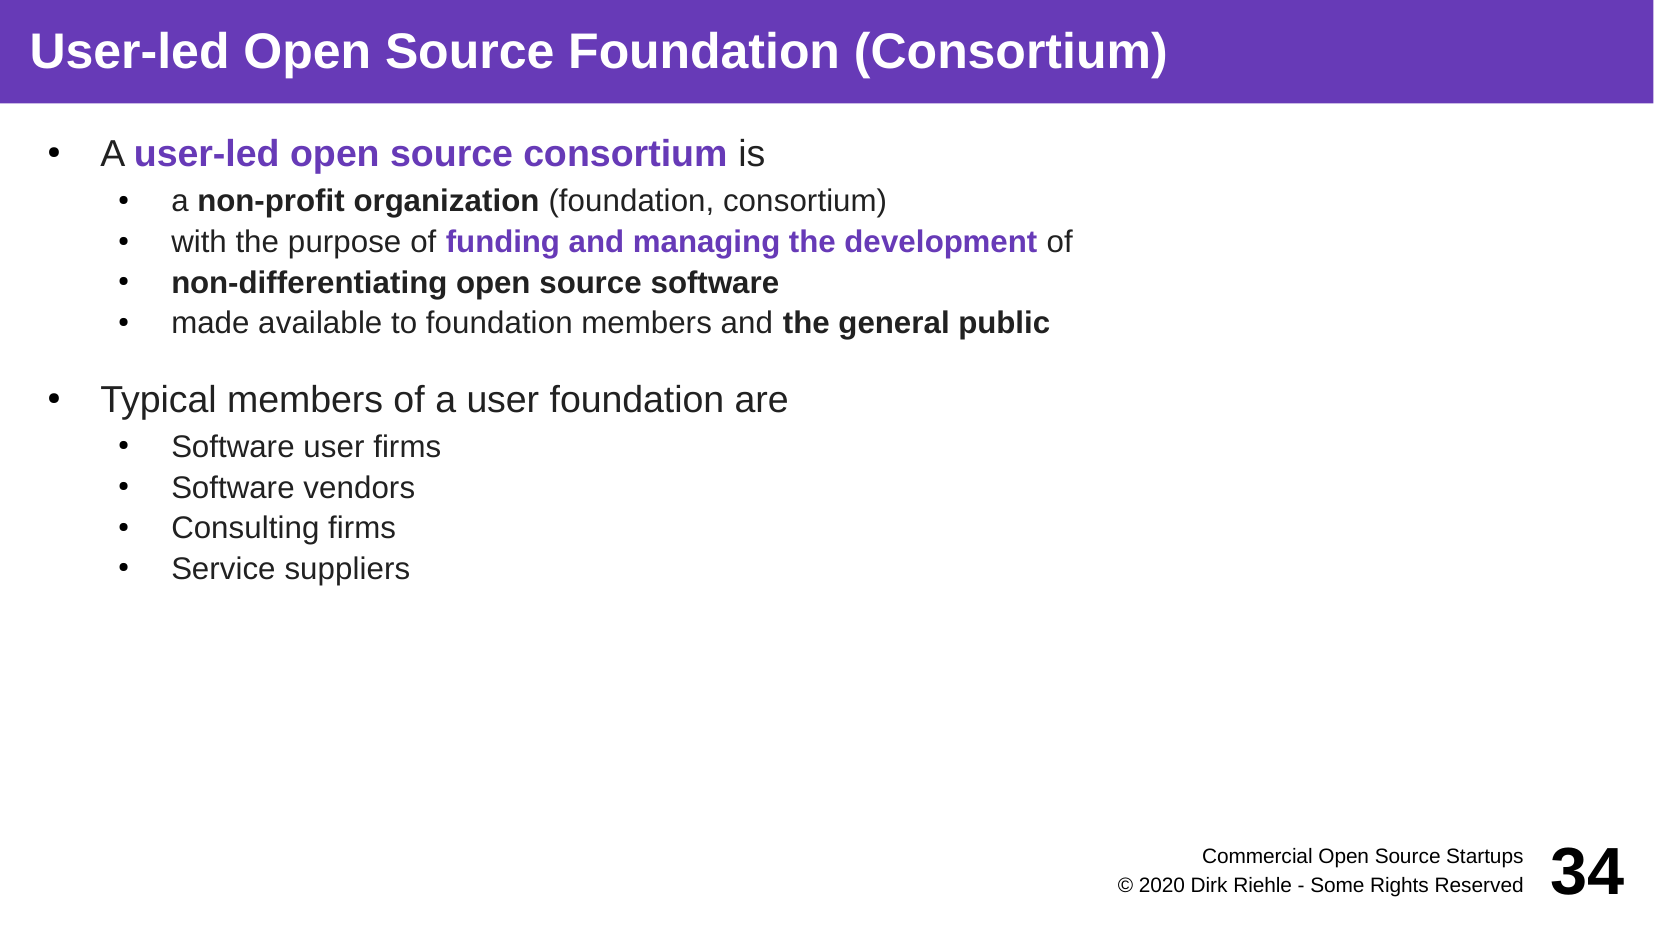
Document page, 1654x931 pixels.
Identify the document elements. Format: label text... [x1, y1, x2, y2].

title User-led Open Source Foundation (Consortium) [0, 0, 1654, 104]
list A user-led open source consortium is a non-profit organization (foundation, consortium) with the purpose of funding and managing the development of non-differentiating open source software made available to foundation members and the general public Typical members of a user foundation are Software user firms Software vendors Consulting firms Service suppliers [29, 132, 1625, 813]
